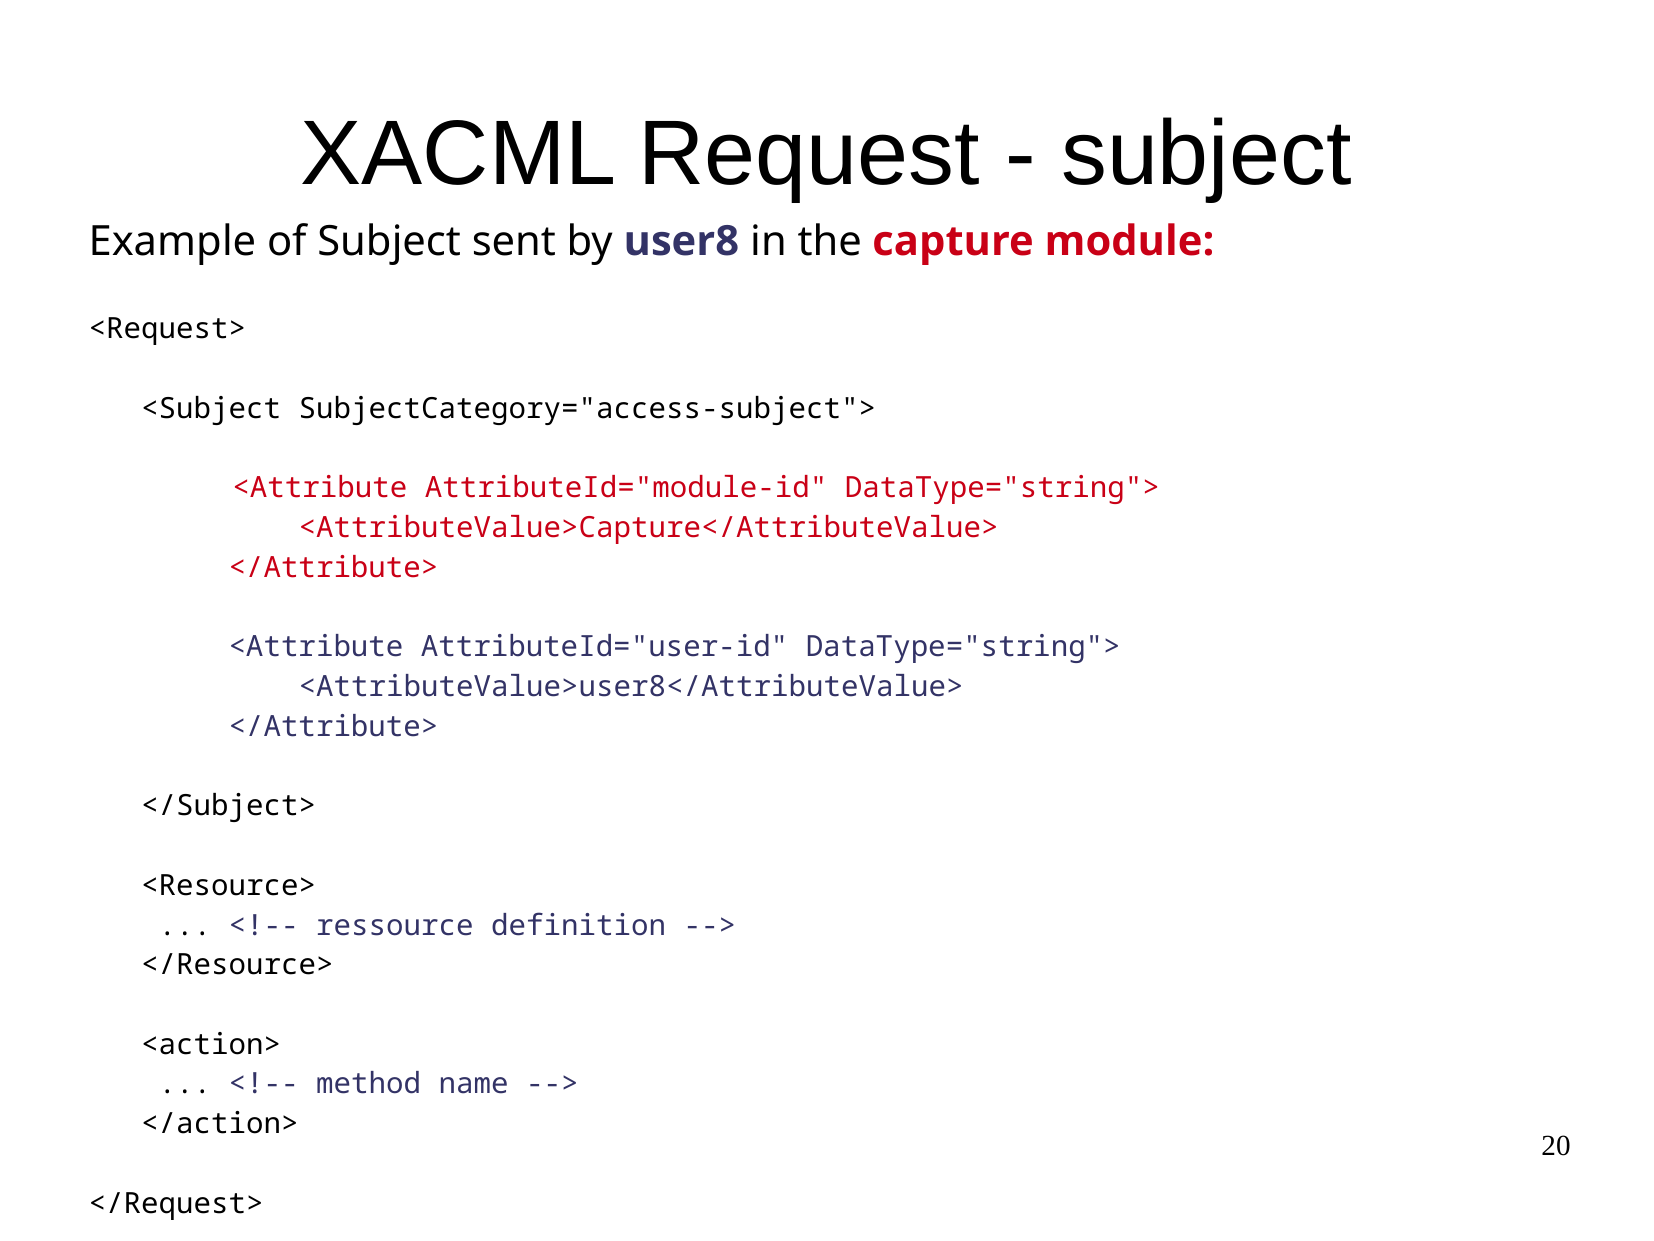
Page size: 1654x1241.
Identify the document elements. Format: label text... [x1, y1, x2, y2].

title XACML Request - subject [82, 56, 1571, 250]
subtitle Example of Subject sent by user8 in the capture module: <Request> <Subject SubjectCategory="access-subject"> <Attribute AttributeId="module-id" DataType="string"> <AttributeValue>Capture</AttributeValue> </Attribute> <Attribute AttributeId="user-id" DataType="string"> <AttributeValue>user8</AttributeValue> </Attribute> </Subject> <Resource> ... <!-- ressource definition --> </Resource> <action> ... <!-- method name --> </action> </Request> [88, 280, 1577, 1152]
